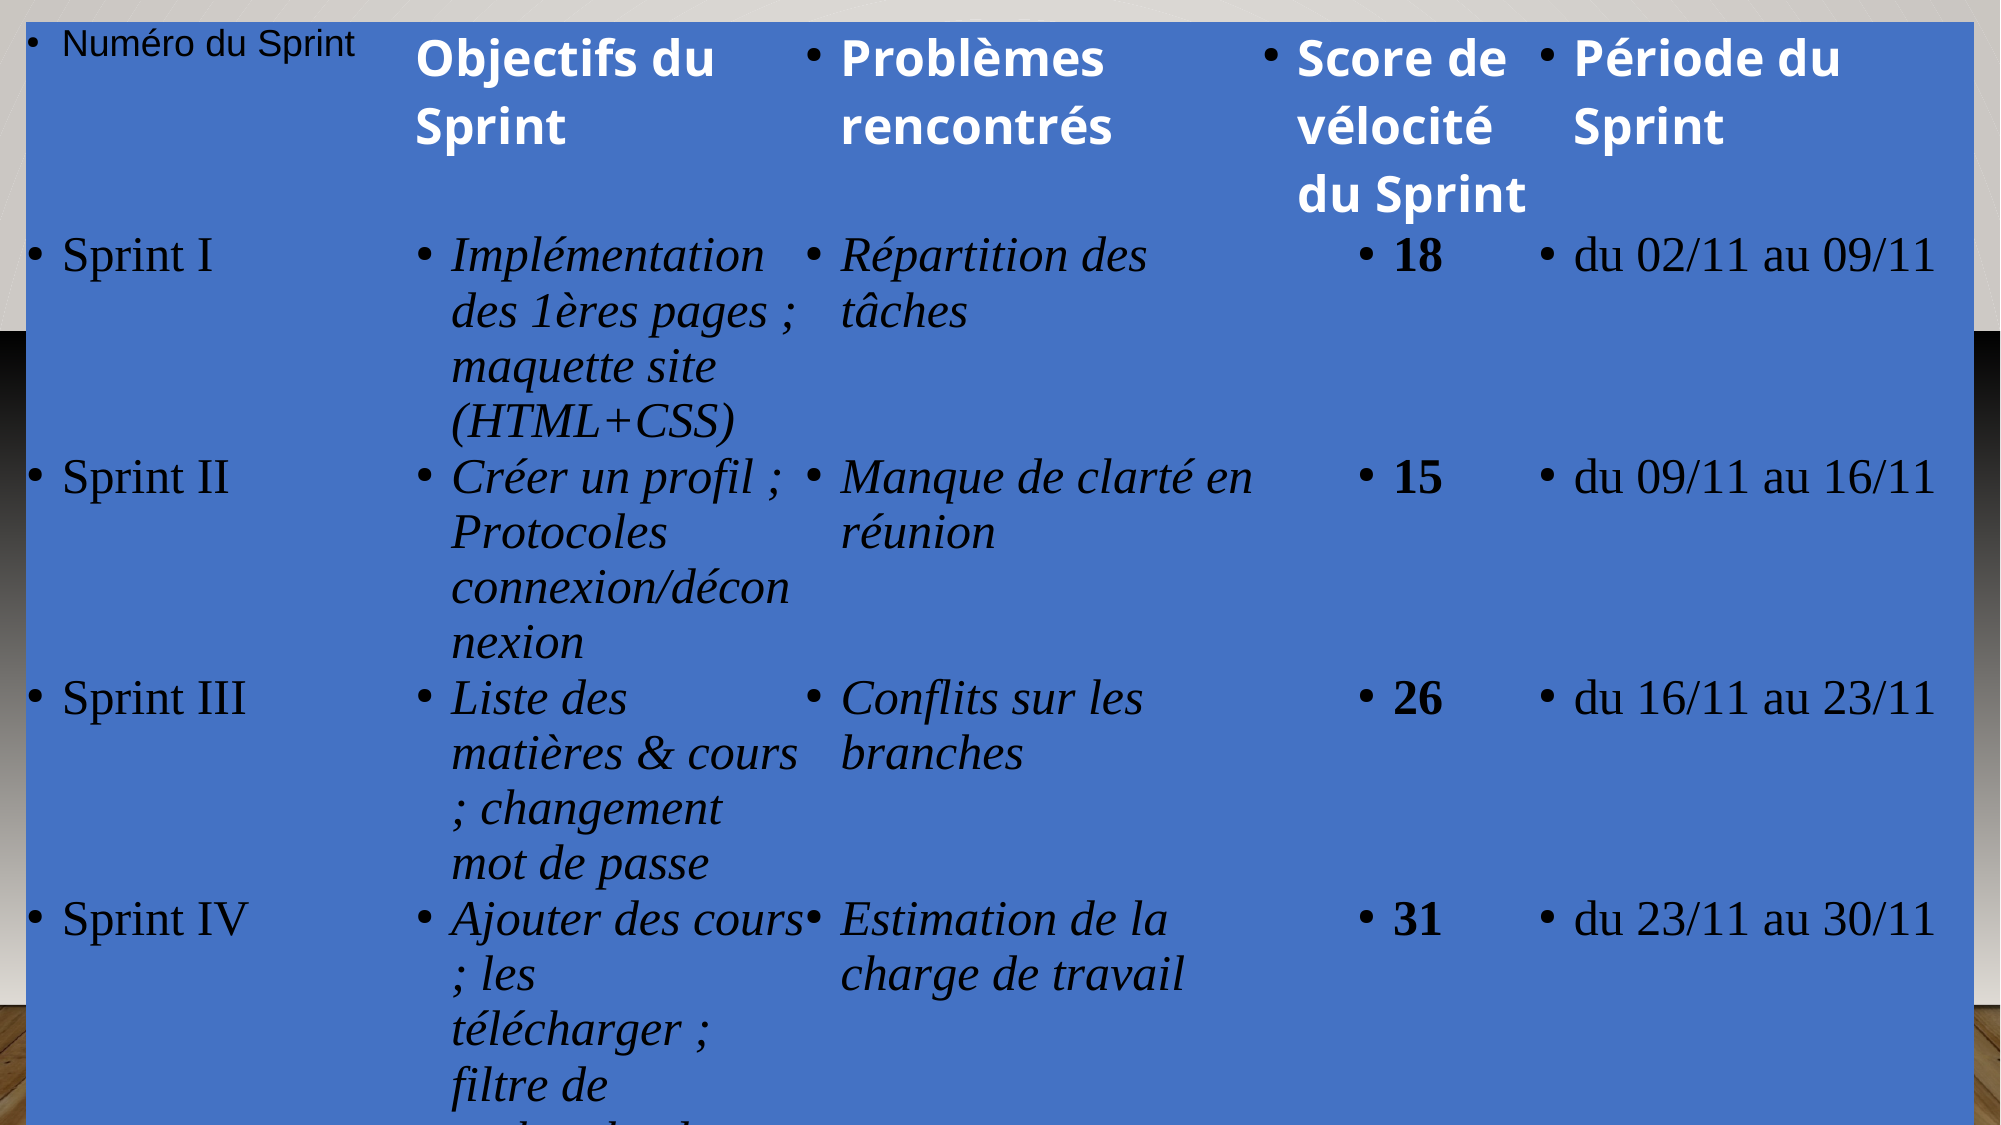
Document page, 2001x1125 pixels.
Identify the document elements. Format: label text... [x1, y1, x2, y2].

table_cell Liste des matières & cours ; changement mot de passe [416, 670, 805, 891]
table_cell du 09/11 au 16/11 [1539, 449, 1974, 670]
table_cell Sprint III [26, 670, 416, 891]
table_cell 15 [1262, 449, 1539, 670]
table_cell Ajouter des cours ; les télécharger ; filtre de recherche des matières [416, 891, 805, 1125]
table_cell 26 [1262, 670, 1539, 891]
table_cell Implémentation des 1ères pages ; maquette site (HTML+CSS) [416, 227, 805, 449]
table_cell Sprint I [26, 227, 416, 449]
table_header Score de vélocité du Sprint [1262, 22, 1539, 227]
table_cell Sprint IV [26, 891, 416, 1125]
table_header Objectifs du Sprint [416, 22, 805, 227]
table_cell 31 [1262, 891, 1539, 1125]
table_header Numéro du Sprint [26, 22, 416, 227]
table_cell Sprint II [26, 449, 416, 670]
table_cell du 02/11 au 09/11 [1539, 227, 1974, 449]
table_cell Répartition des tâches [805, 227, 1262, 449]
table_cell Estimation de la charge de travail [805, 891, 1262, 1125]
table_cell 18 [1262, 227, 1539, 449]
table_cell Créer un profil ; Protocoles connexion/déconnexion [416, 449, 805, 670]
table_cell du 23/11 au 30/11 [1539, 891, 1974, 1125]
table_cell Manque de clarté en réunion [805, 449, 1262, 670]
table_cell du 16/11 au 23/11 [1539, 670, 1974, 891]
table_header Période du Sprint [1539, 22, 1974, 227]
table_header Problèmes rencontrés [805, 22, 1262, 227]
table_cell Conflits sur les branches [805, 670, 1262, 891]
